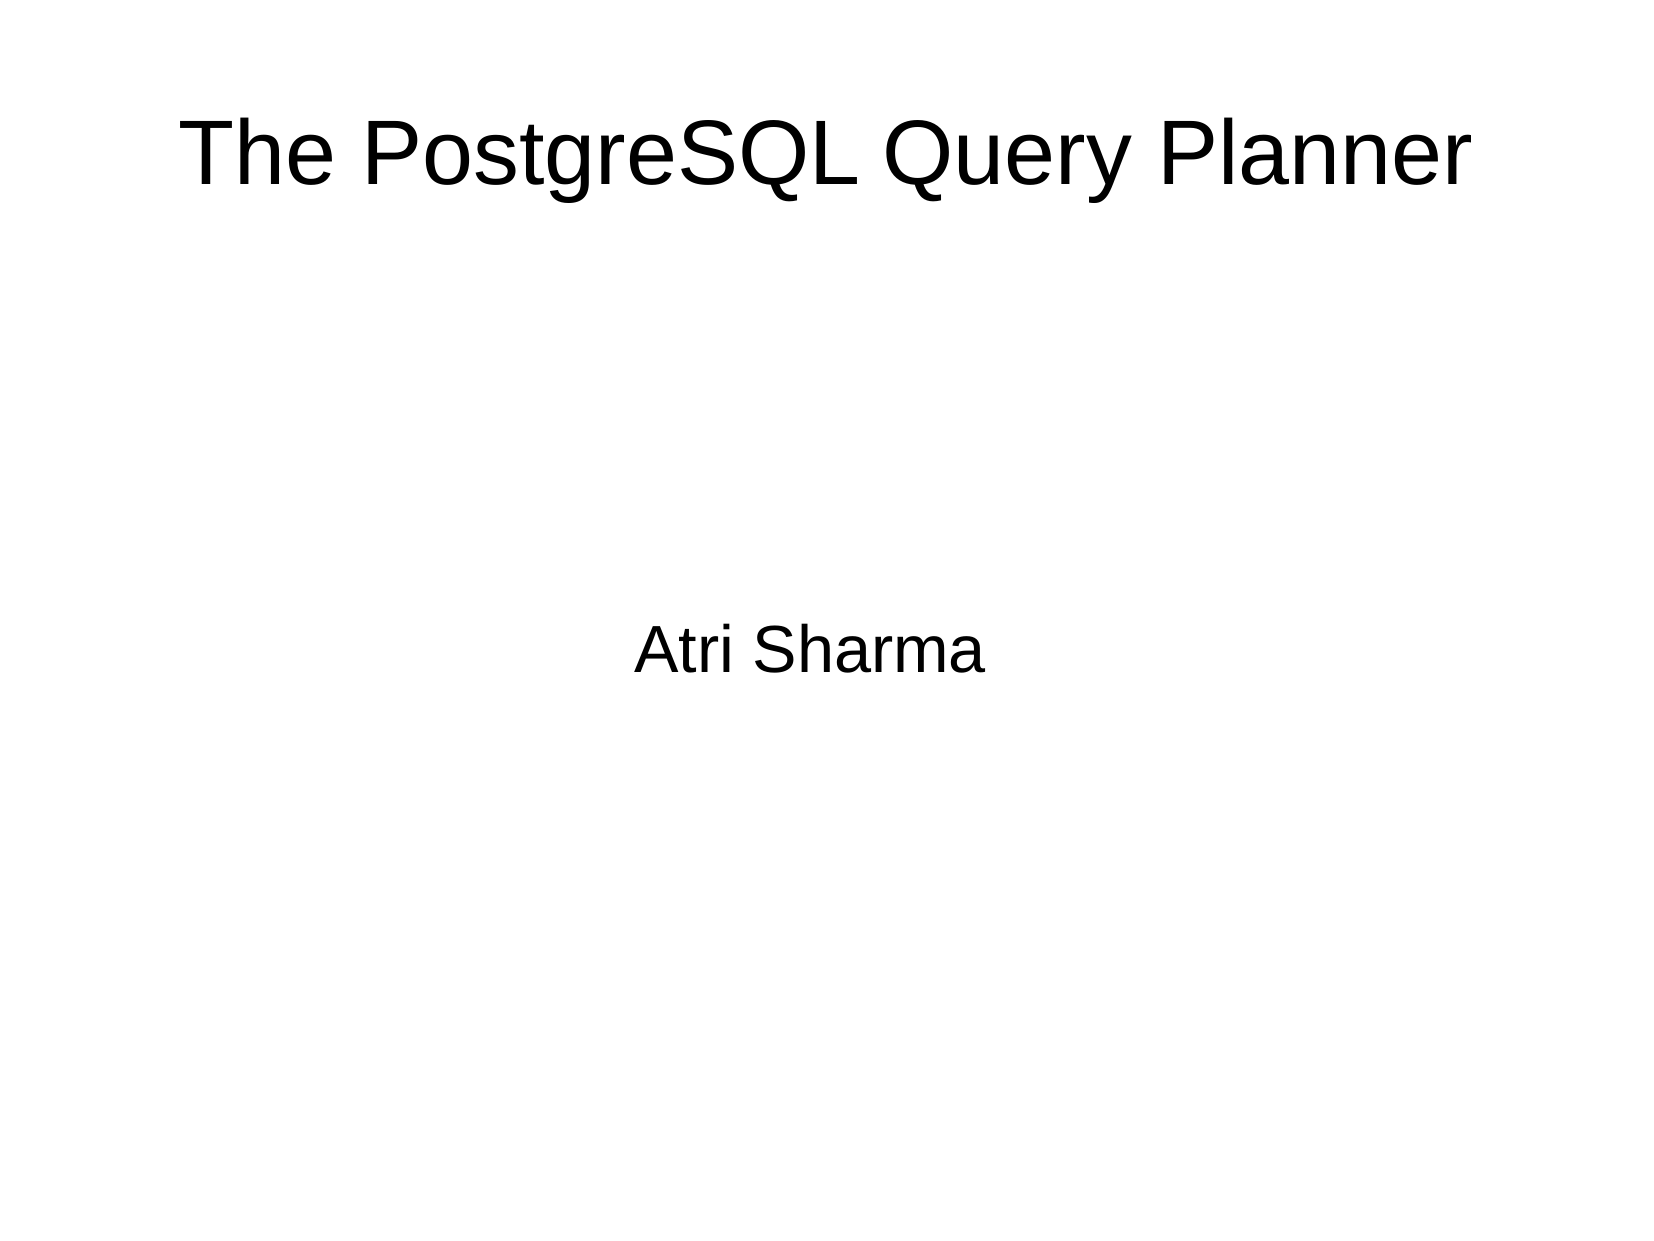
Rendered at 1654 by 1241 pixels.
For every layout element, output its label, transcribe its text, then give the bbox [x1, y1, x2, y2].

title The PostgreSQL Query Planner [82, 49, 1571, 257]
subtitle Atri Sharma [82, 290, 1538, 1010]
